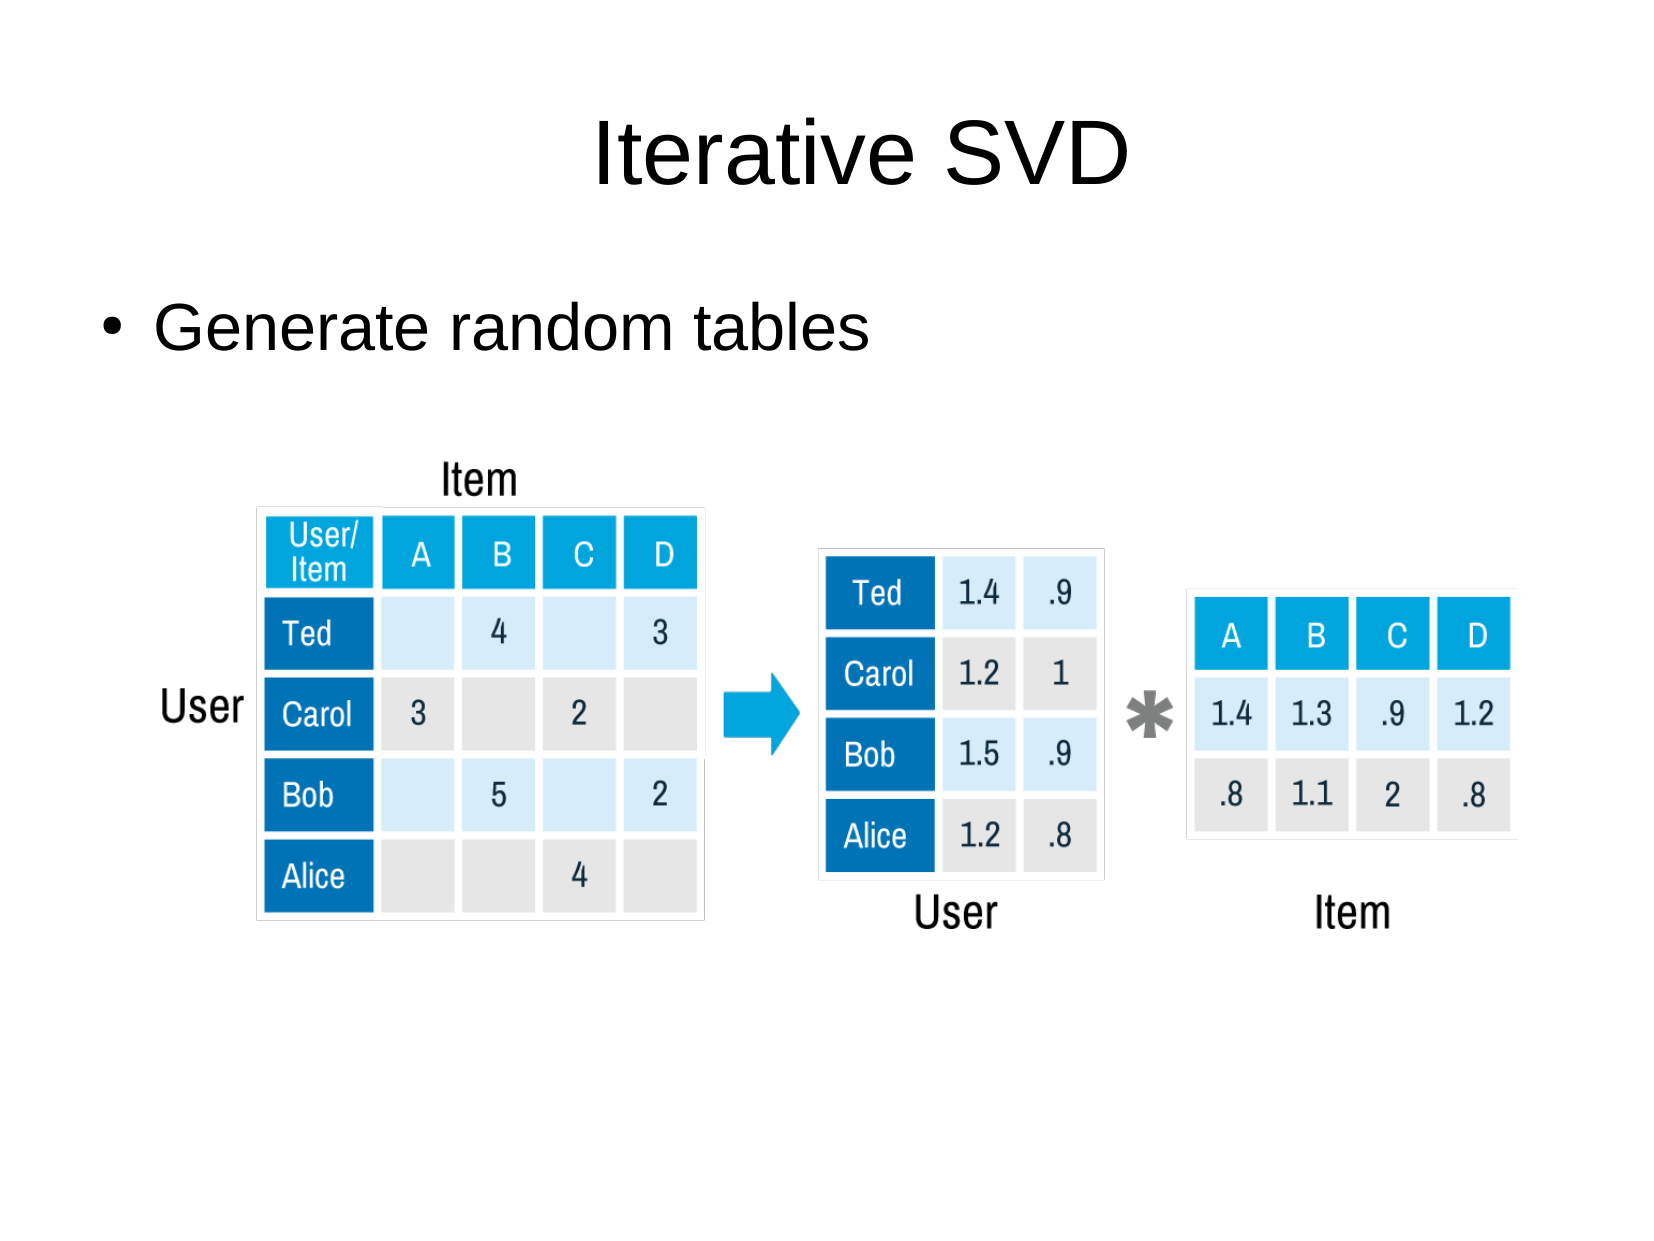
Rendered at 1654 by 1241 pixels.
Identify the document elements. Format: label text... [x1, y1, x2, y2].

picture [159, 454, 1518, 943]
title Iterative SVD [82, 49, 1571, 257]
list Generate random tables [82, 290, 1571, 1010]
